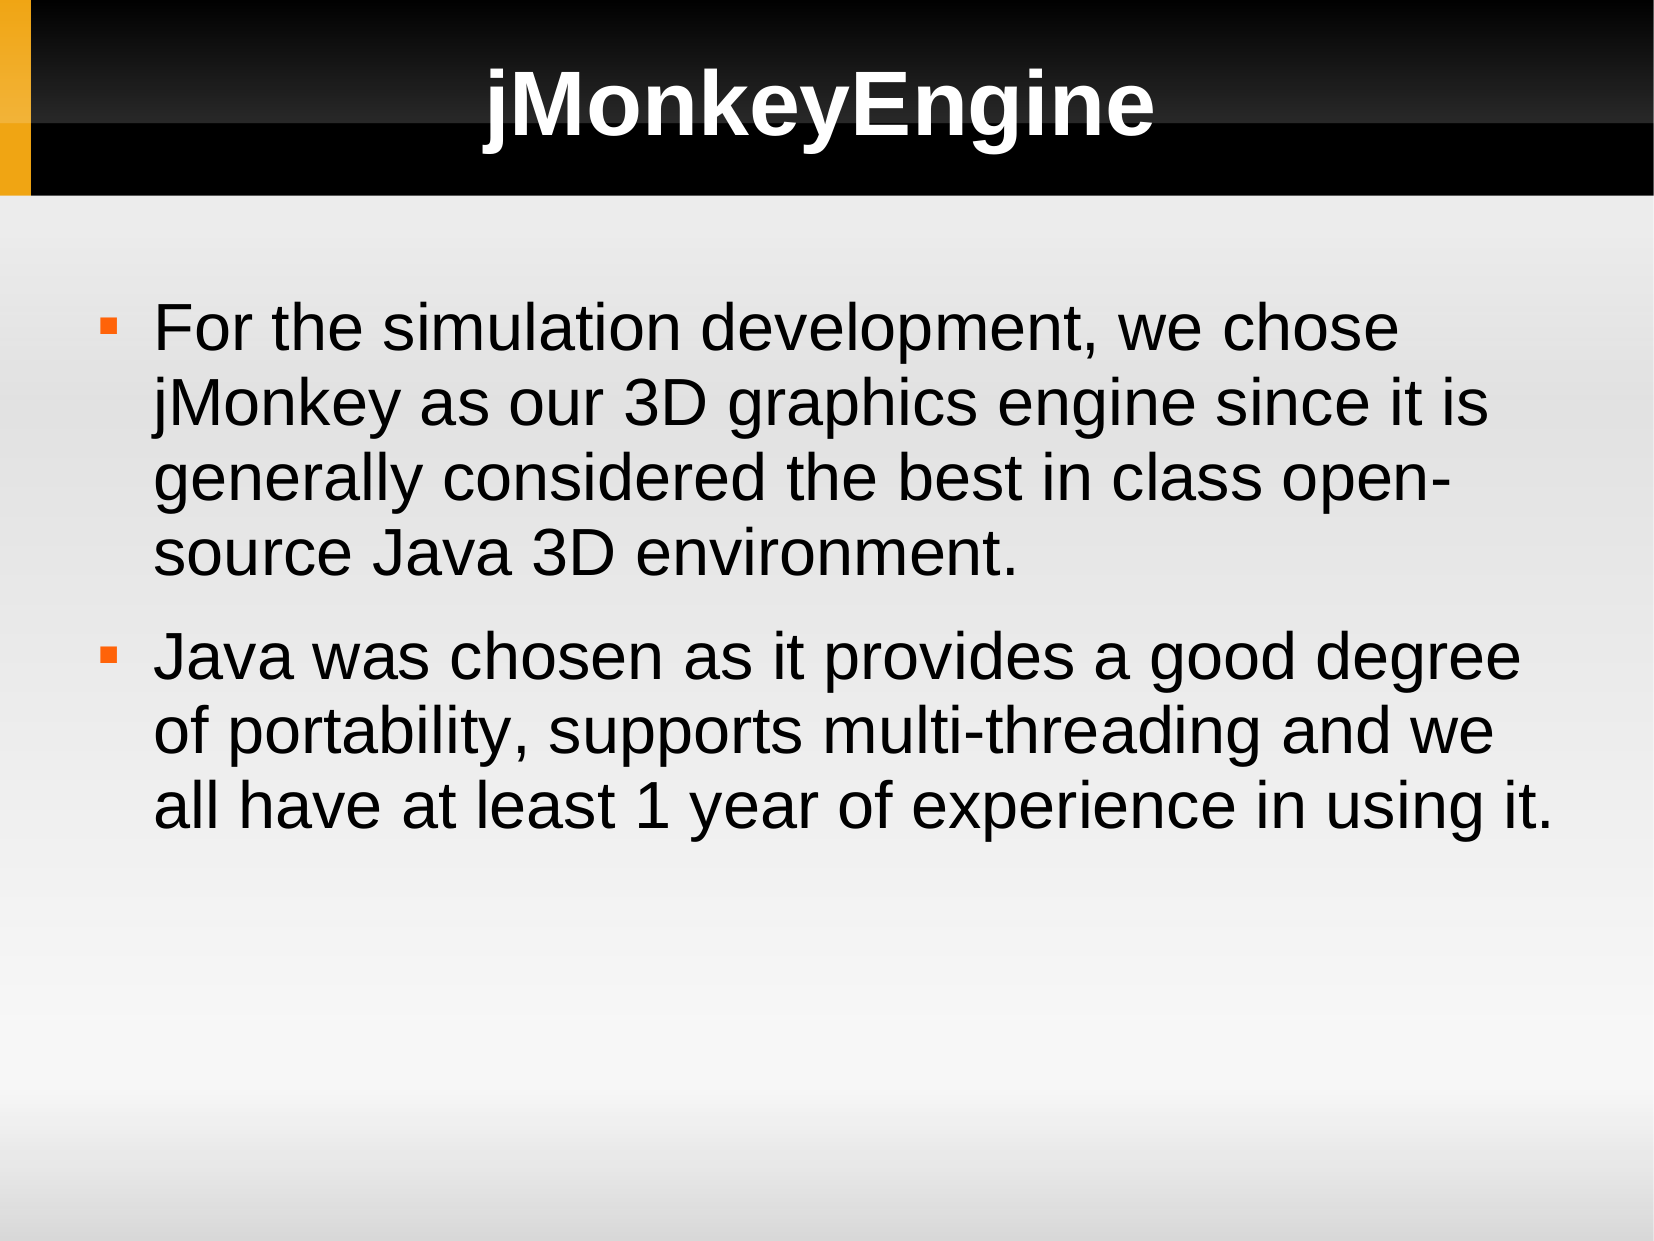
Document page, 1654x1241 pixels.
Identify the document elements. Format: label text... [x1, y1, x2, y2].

list For the simulation development, we chose jMonkey as our 3D graphics engine since it is generally considered the best in class open-source Java 3D environment. Java was chosen as it provides a good degree of portability, supports multi-threading and we all have at least 1 year of experience in using it. [82, 290, 1571, 1109]
title jMonkeyEngine [76, 0, 1565, 208]
picture [0, 0, 1654, 1241]
